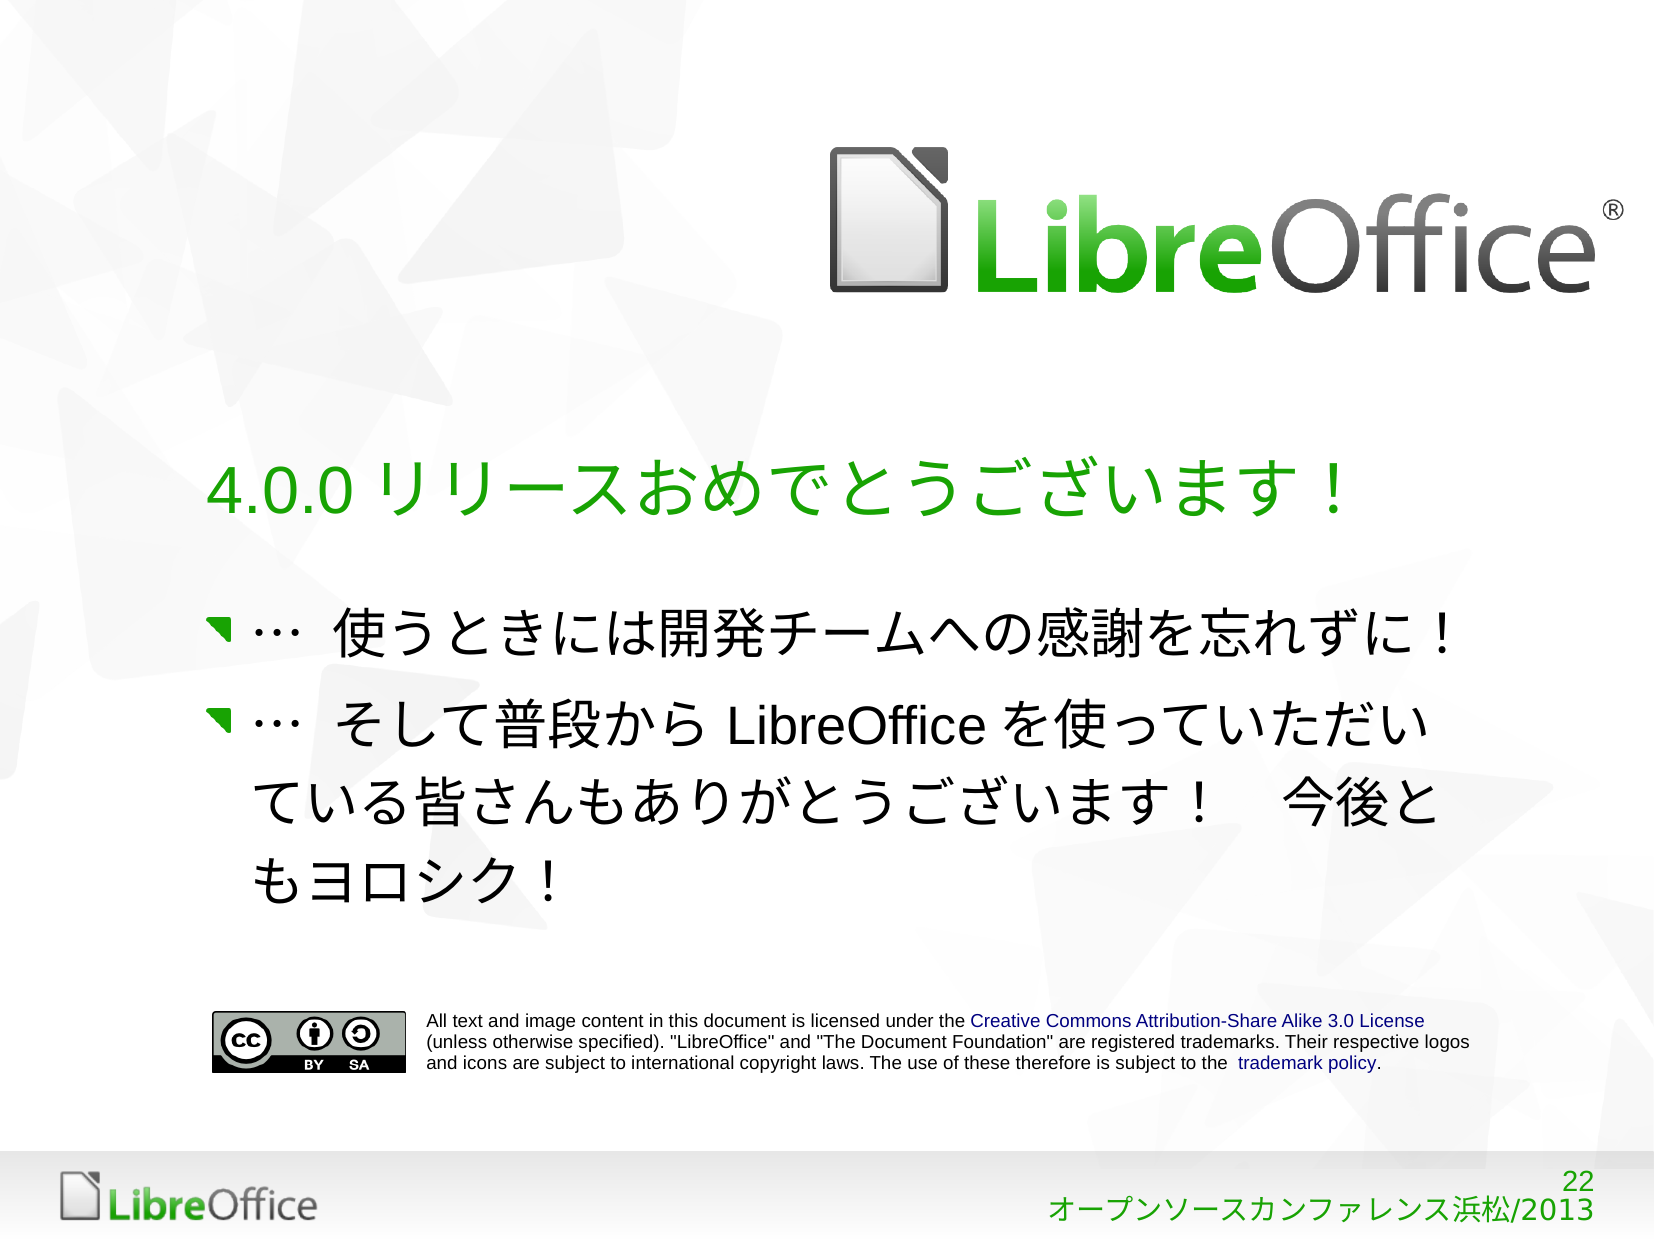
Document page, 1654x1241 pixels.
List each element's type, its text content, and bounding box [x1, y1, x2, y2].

picture [41, 1152, 337, 1240]
list … 使うときには開発チームへの感謝を忘れずに！ … そして普段からLibreOfficeを使っていただいている皆さんもありがとうございます！ 今後ともヨロシク！ [206, 590, 1477, 945]
picture [0, 0, 1654, 930]
picture [915, 548, 1654, 1169]
picture [212, 1011, 406, 1073]
title 4.0.0リリースおめでとうございます！ [206, 395, 1477, 573]
